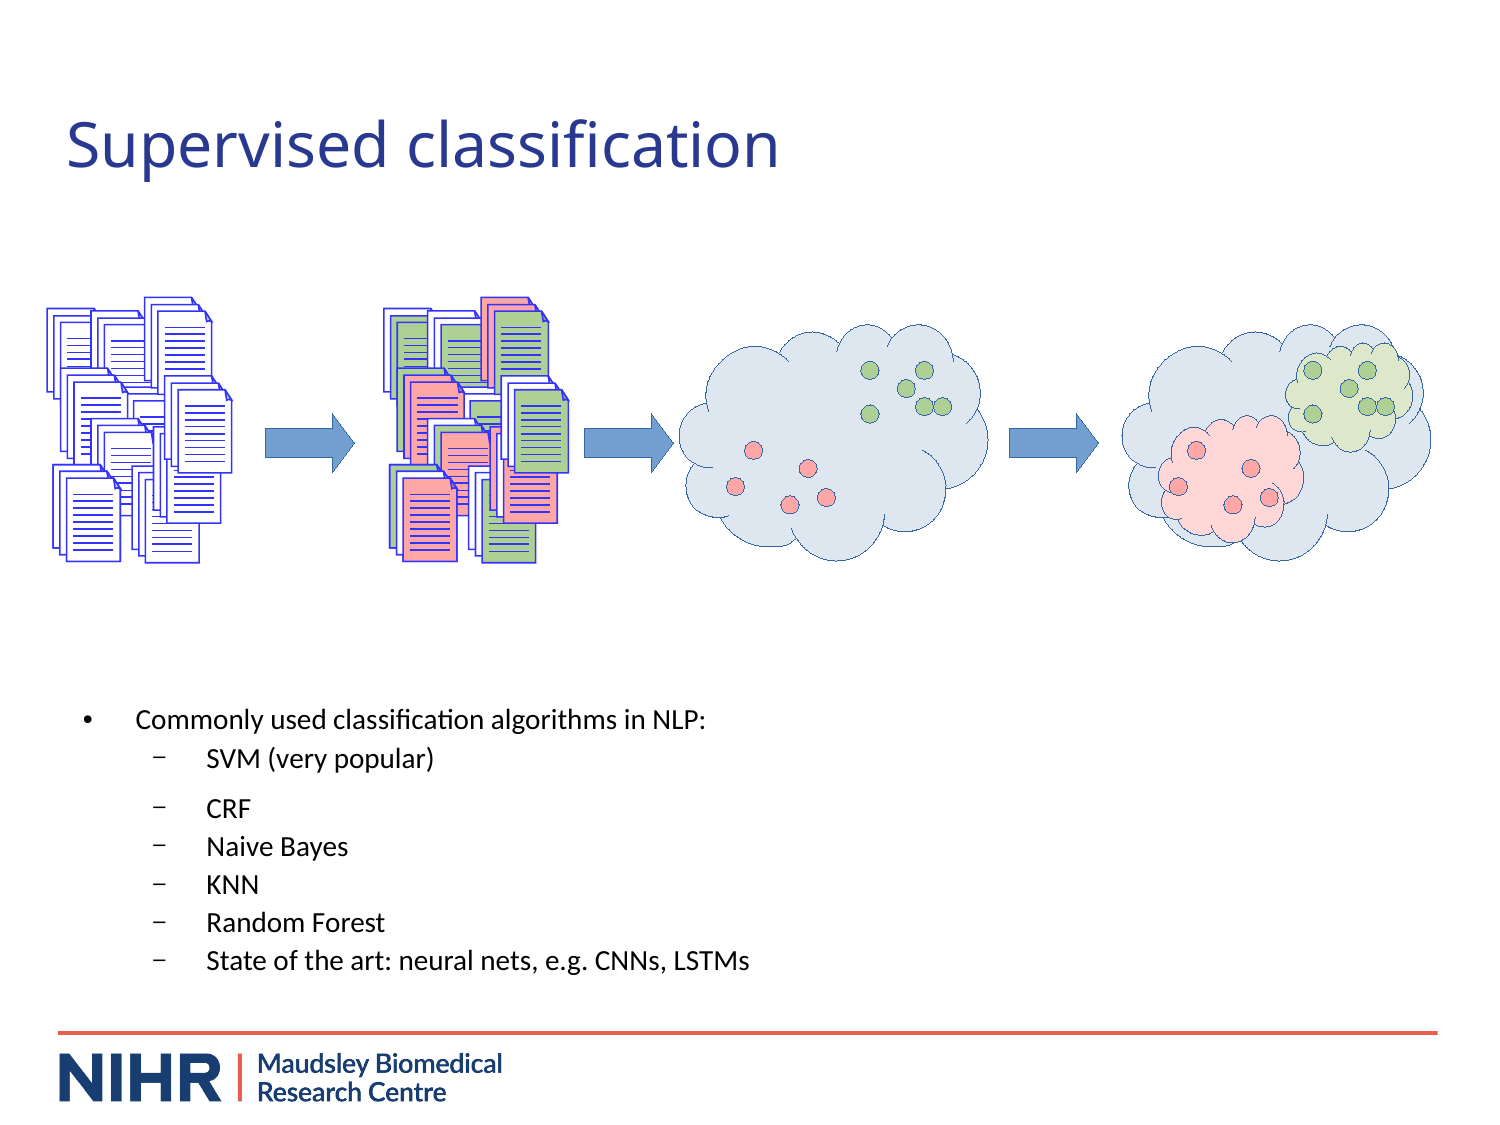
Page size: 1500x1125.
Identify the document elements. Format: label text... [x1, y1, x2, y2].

text_box [47, 297, 232, 563]
text_box [383, 297, 569, 563]
text_box [1121, 324, 1431, 562]
title Supervised classification [51, 89, 1450, 223]
list Commonly used classification algorithms in NLP: SVM (very popular) CRF Naive Bayes KNN Random Forest State of the art: neural nets, e.g. CNNs, LSTMs [64, 708, 798, 939]
picture [29, 1018, 531, 1125]
text_box [679, 324, 989, 562]
text_box [584, 413, 674, 473]
text_box [265, 413, 355, 473]
text_box [1009, 413, 1099, 473]
